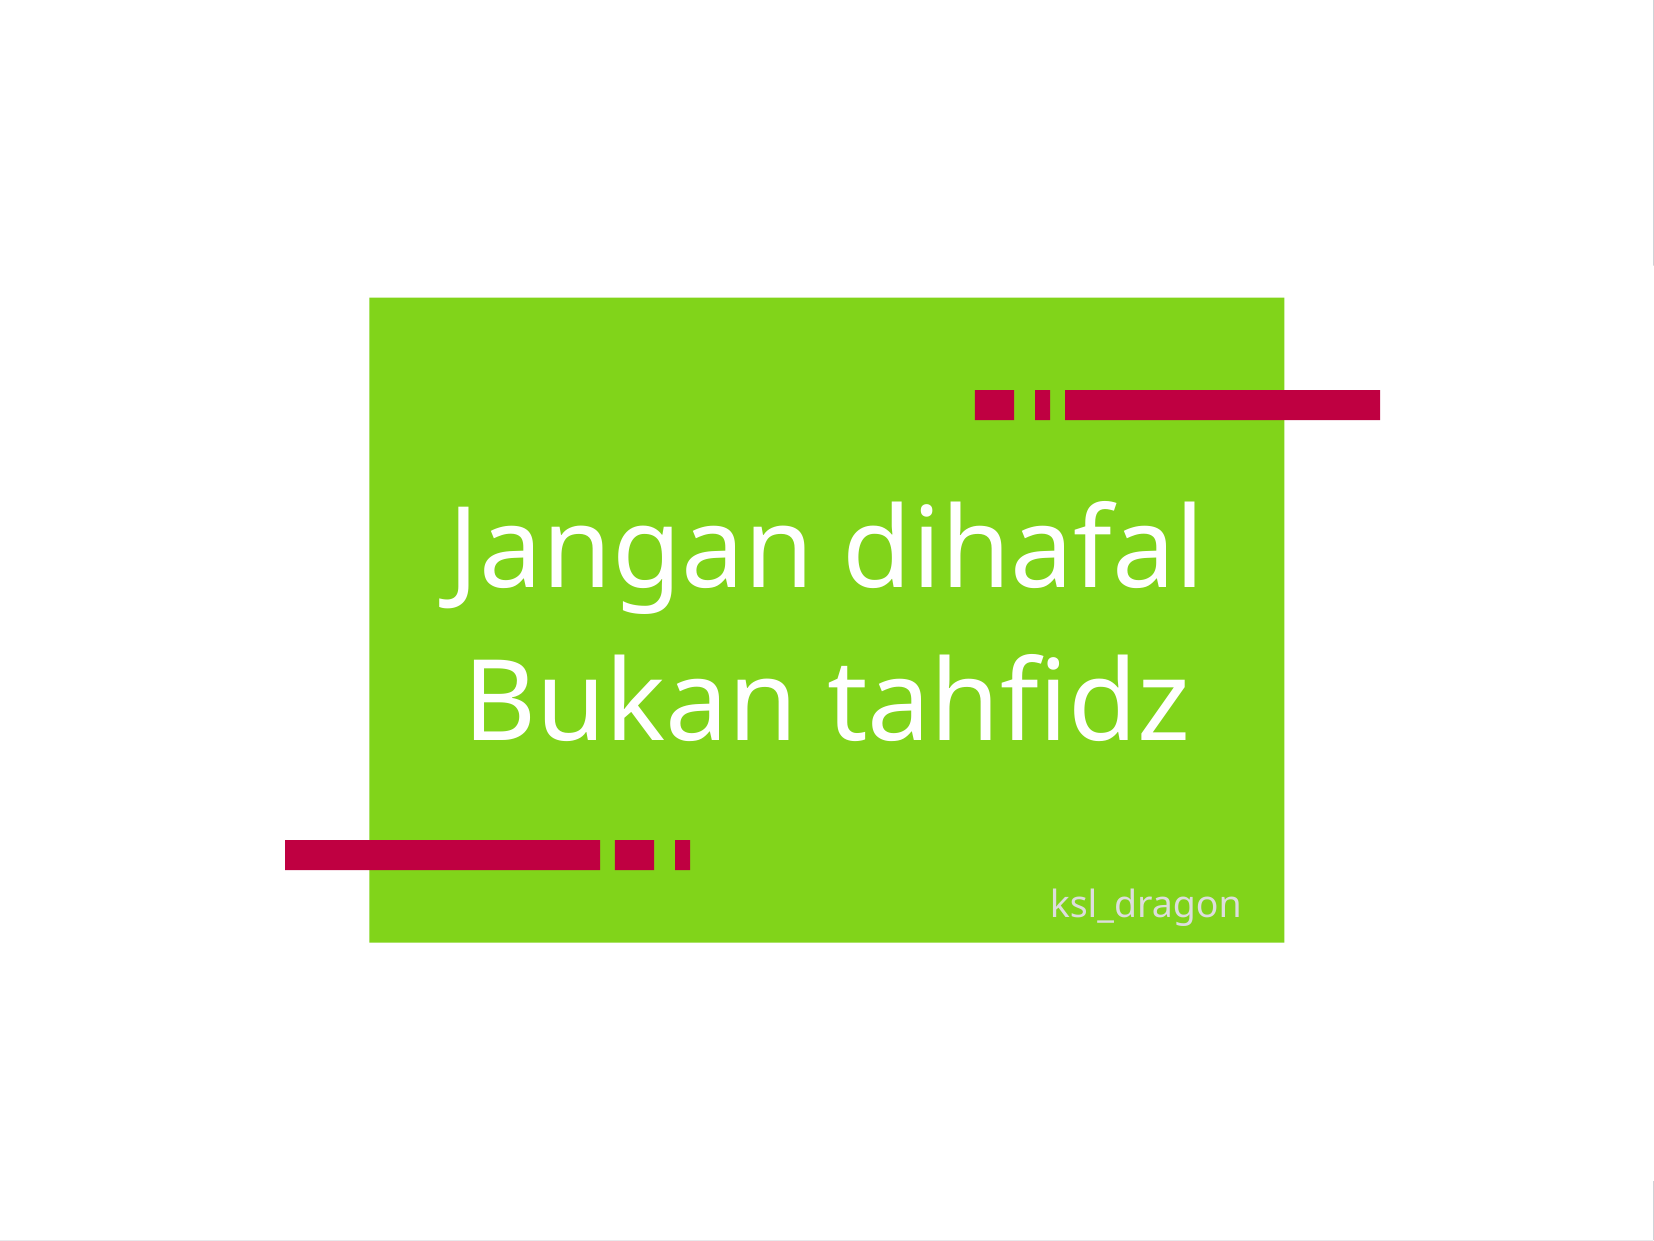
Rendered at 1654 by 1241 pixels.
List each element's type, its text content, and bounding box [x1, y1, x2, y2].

text_box Jangan dihafal Bukan tahfidz [369, 297, 1285, 943]
text_box [0, 0, 1654, 1241]
text_box ksl_dragon [1035, 870, 1276, 967]
